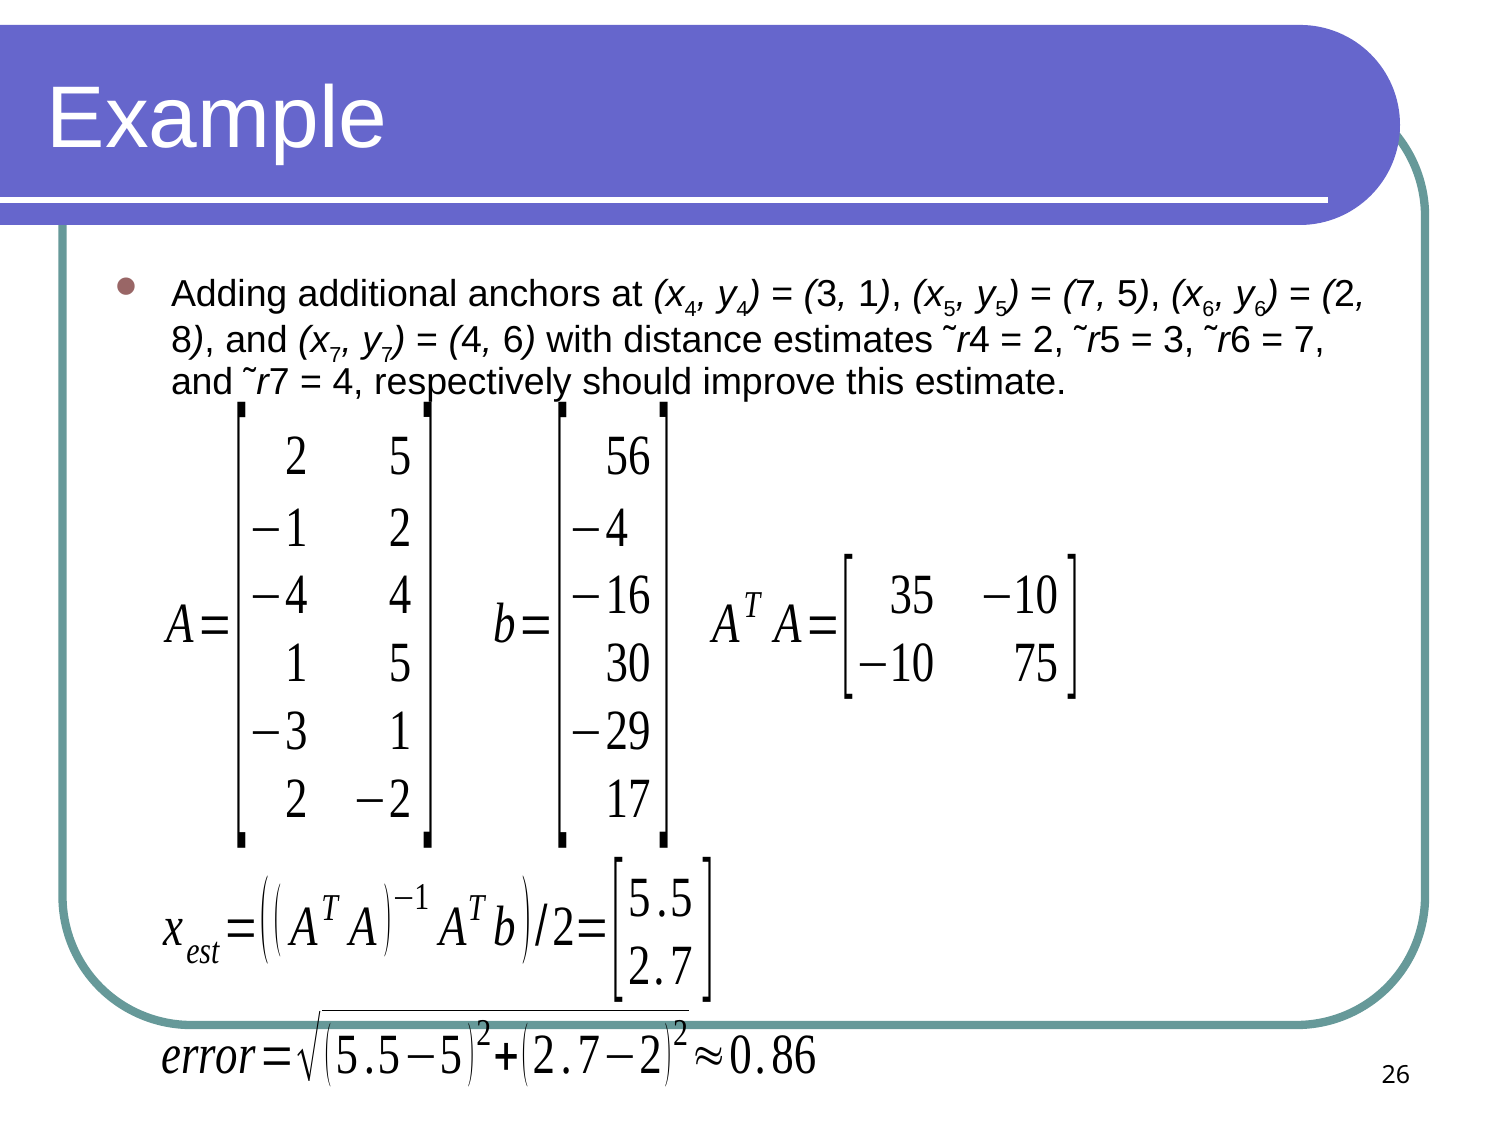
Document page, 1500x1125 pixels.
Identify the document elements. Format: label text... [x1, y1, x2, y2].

chart [150, 399, 1101, 1091]
list Adding additional anchors at (x4, y4) = (3, 1), (x5, y5) = (7, 5), (x6, y6) = (2, 8), and (x7, y7) = (4, 6) with distance estimates ˜r4 = 2, ˜r5 = 3, ˜r6 = 7, and ˜r7 = 4, respectively should improve this estimate. [99, 262, 1413, 988]
title Example [31, 37, 1347, 188]
text_box <number> [1074, 1025, 1426, 1101]
